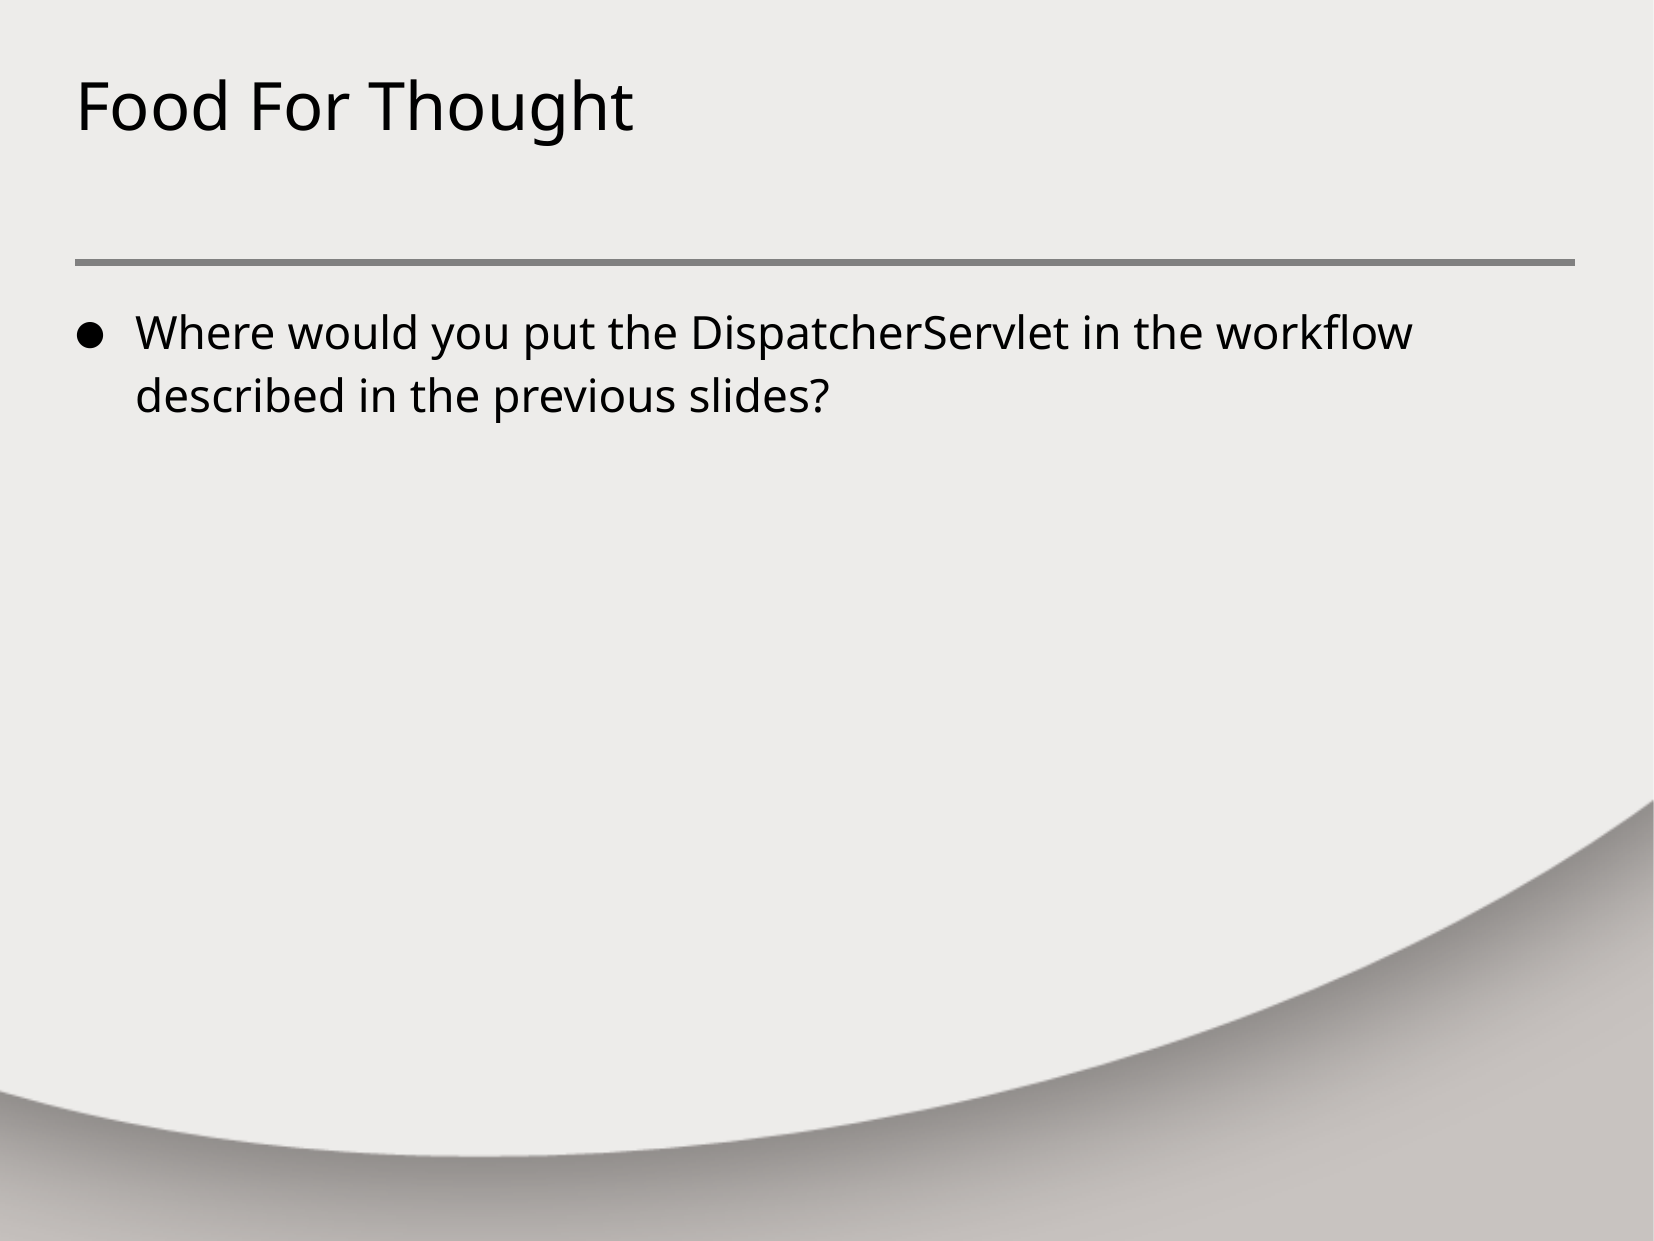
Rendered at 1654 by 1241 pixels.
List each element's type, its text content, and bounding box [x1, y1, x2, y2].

title Food For Thought [75, 75, 1576, 226]
list Where would you put the DispatcherServlet in the workflow described in the previous slides? [75, 300, 1576, 1163]
picture [0, 0, 1654, 1241]
